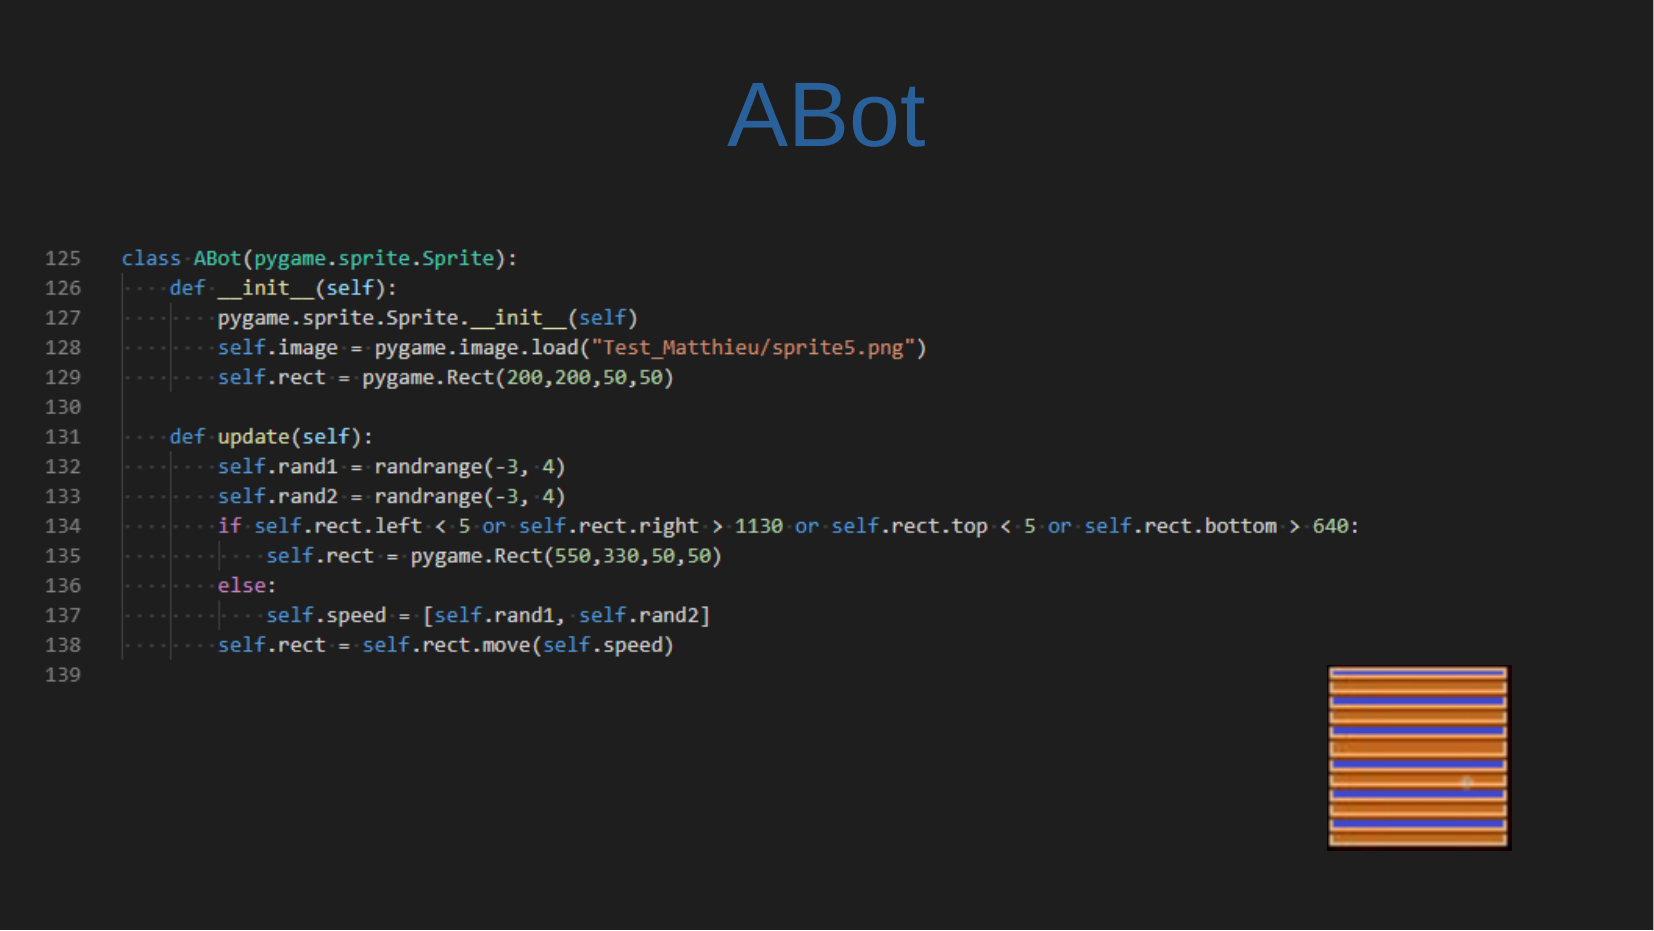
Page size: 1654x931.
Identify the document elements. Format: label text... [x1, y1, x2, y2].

picture [28, 245, 1524, 851]
title ABot [82, 37, 1571, 193]
